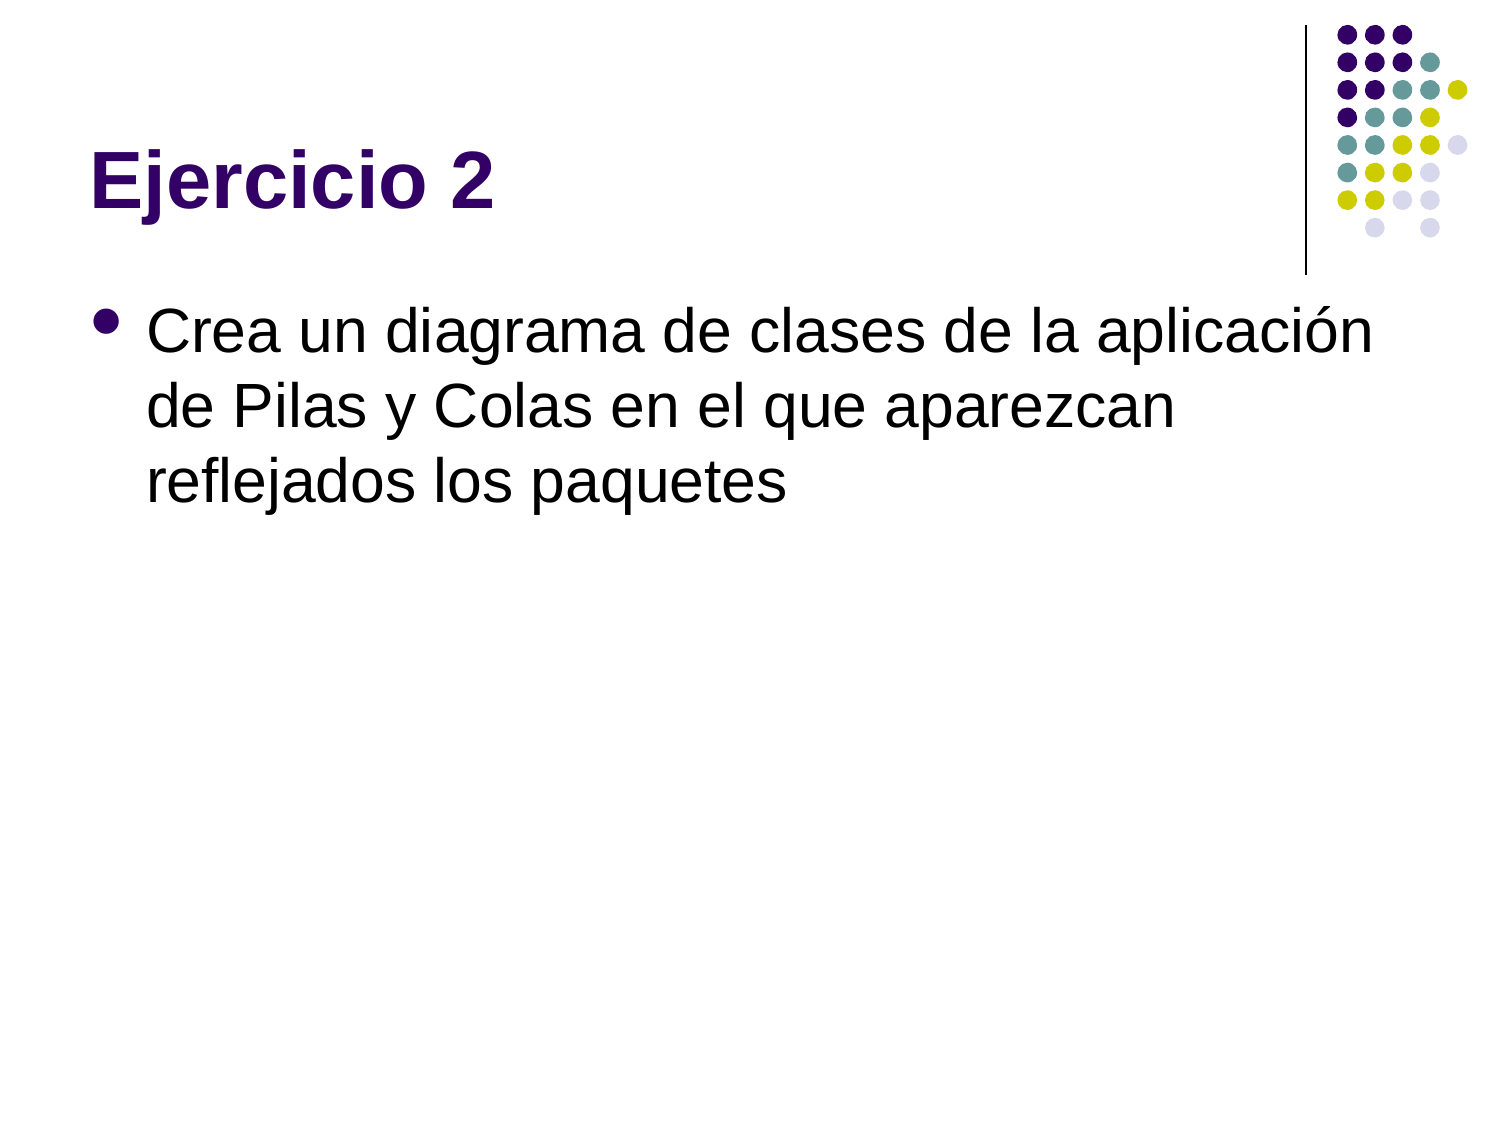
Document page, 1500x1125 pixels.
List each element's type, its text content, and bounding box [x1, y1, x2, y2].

title Ejercicio 2 [74, 20, 1313, 233]
list Crea un diagrama de clases de la aplicación de Pilas y Colas en el que aparezcan reflejados los paquetes [75, 282, 1426, 1006]
